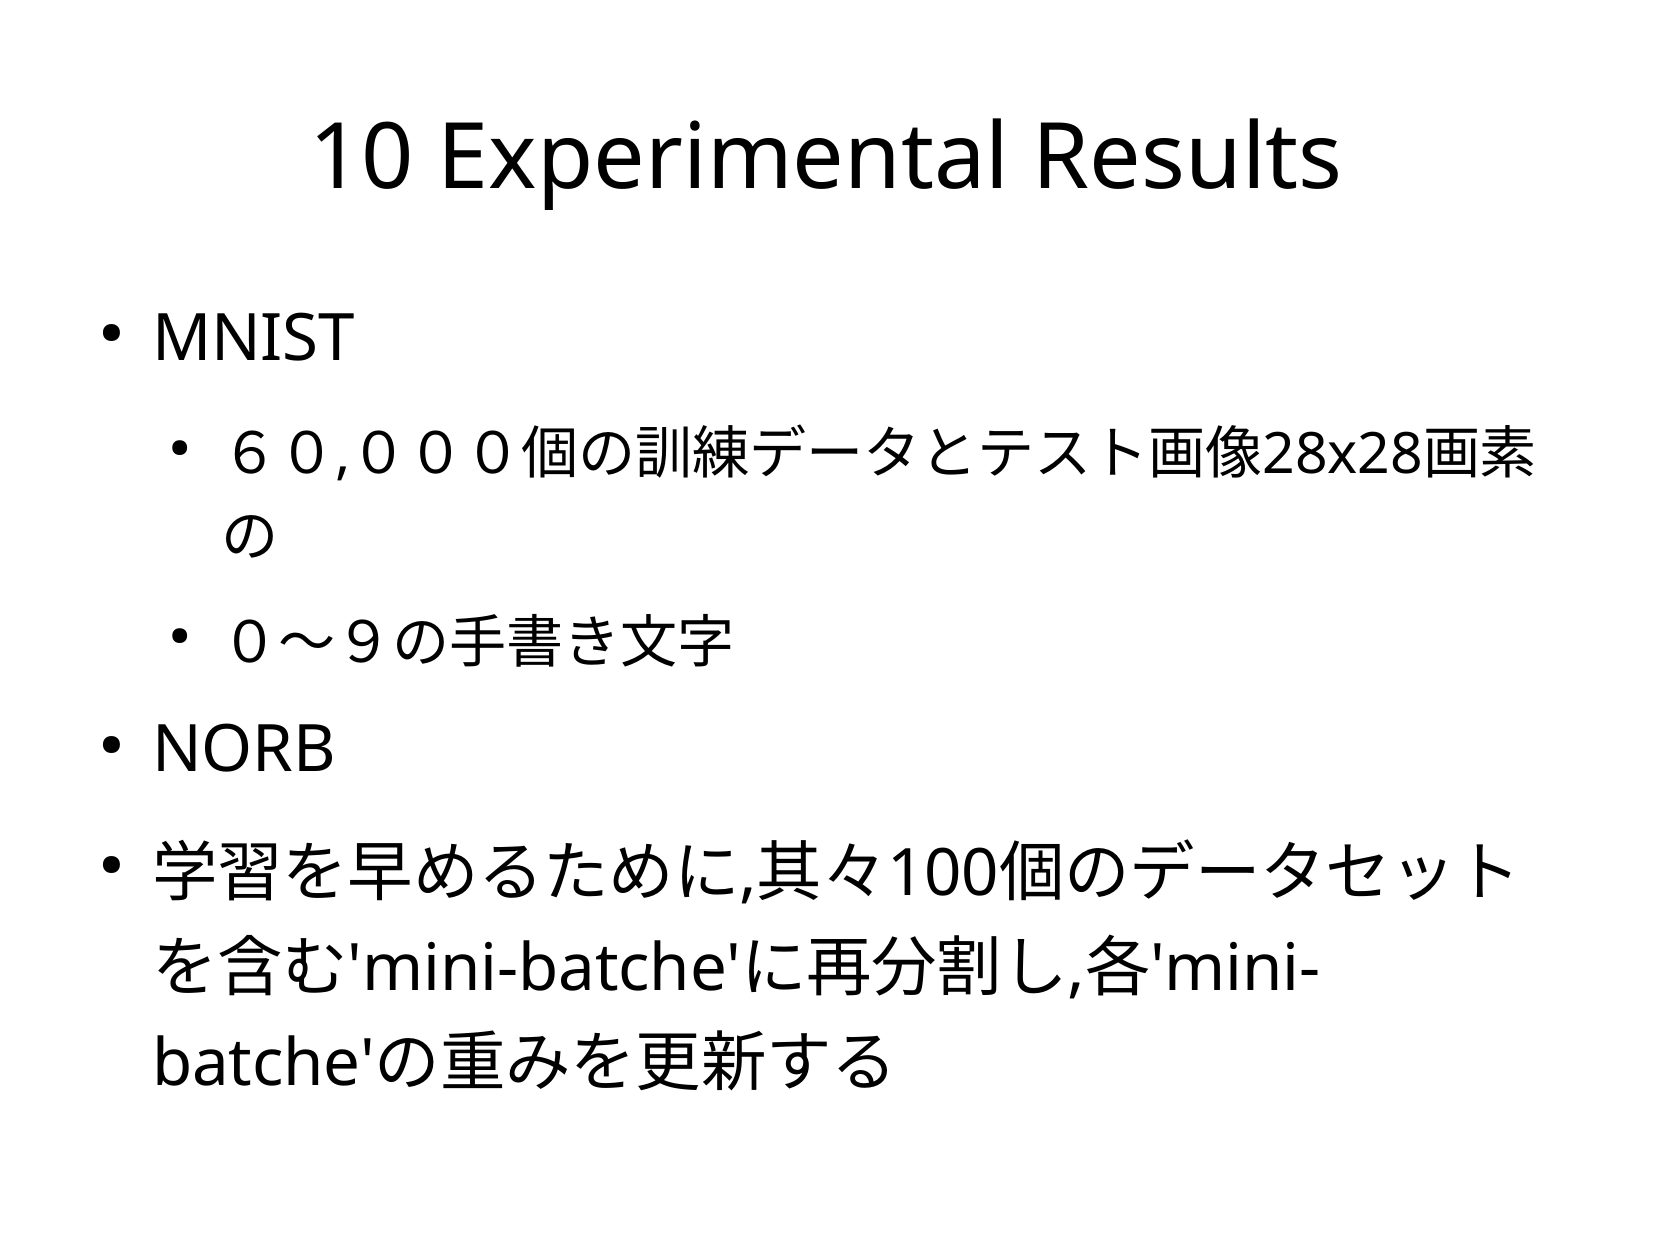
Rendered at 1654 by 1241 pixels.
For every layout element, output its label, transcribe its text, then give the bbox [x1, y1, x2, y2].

list MNIST ６０,０００個の訓練データとテスト画像28x28画素の ０～９の手書き文字 NORB 学習を早めるために,其々100個のデータセットを含む'mini-batche'に再分割し,各'mini-batche'の重みを更新する [82, 290, 1571, 1109]
title 10 Experimental Results [82, 56, 1571, 250]
